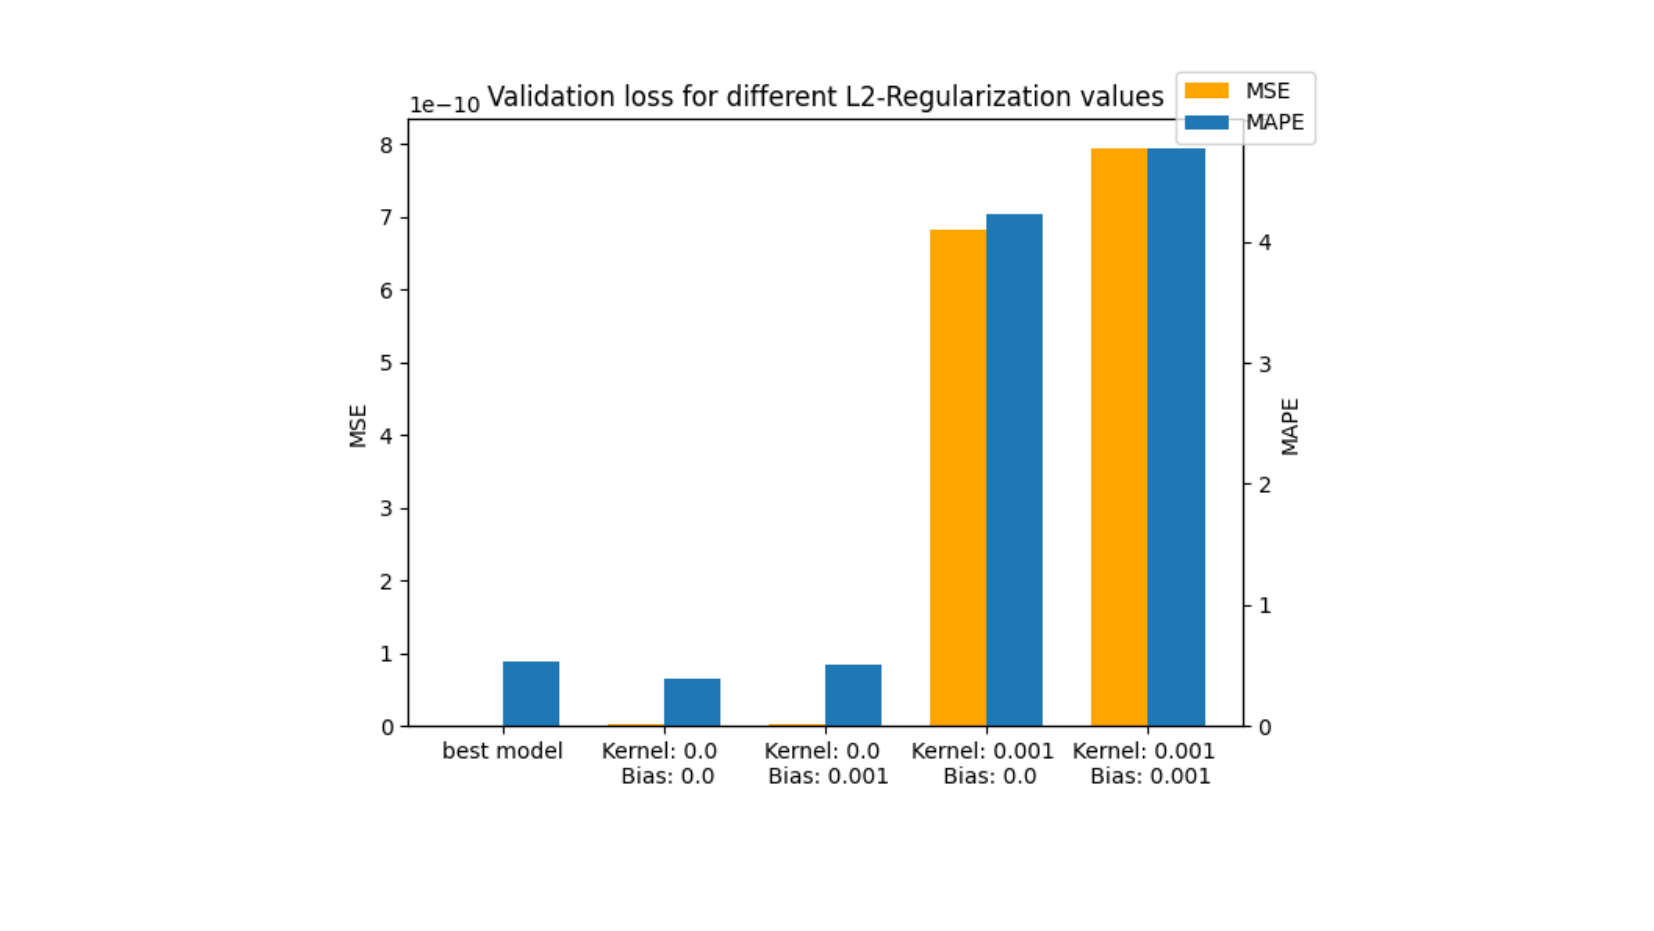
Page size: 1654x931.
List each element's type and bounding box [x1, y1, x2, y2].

picture [325, 61, 1326, 812]
